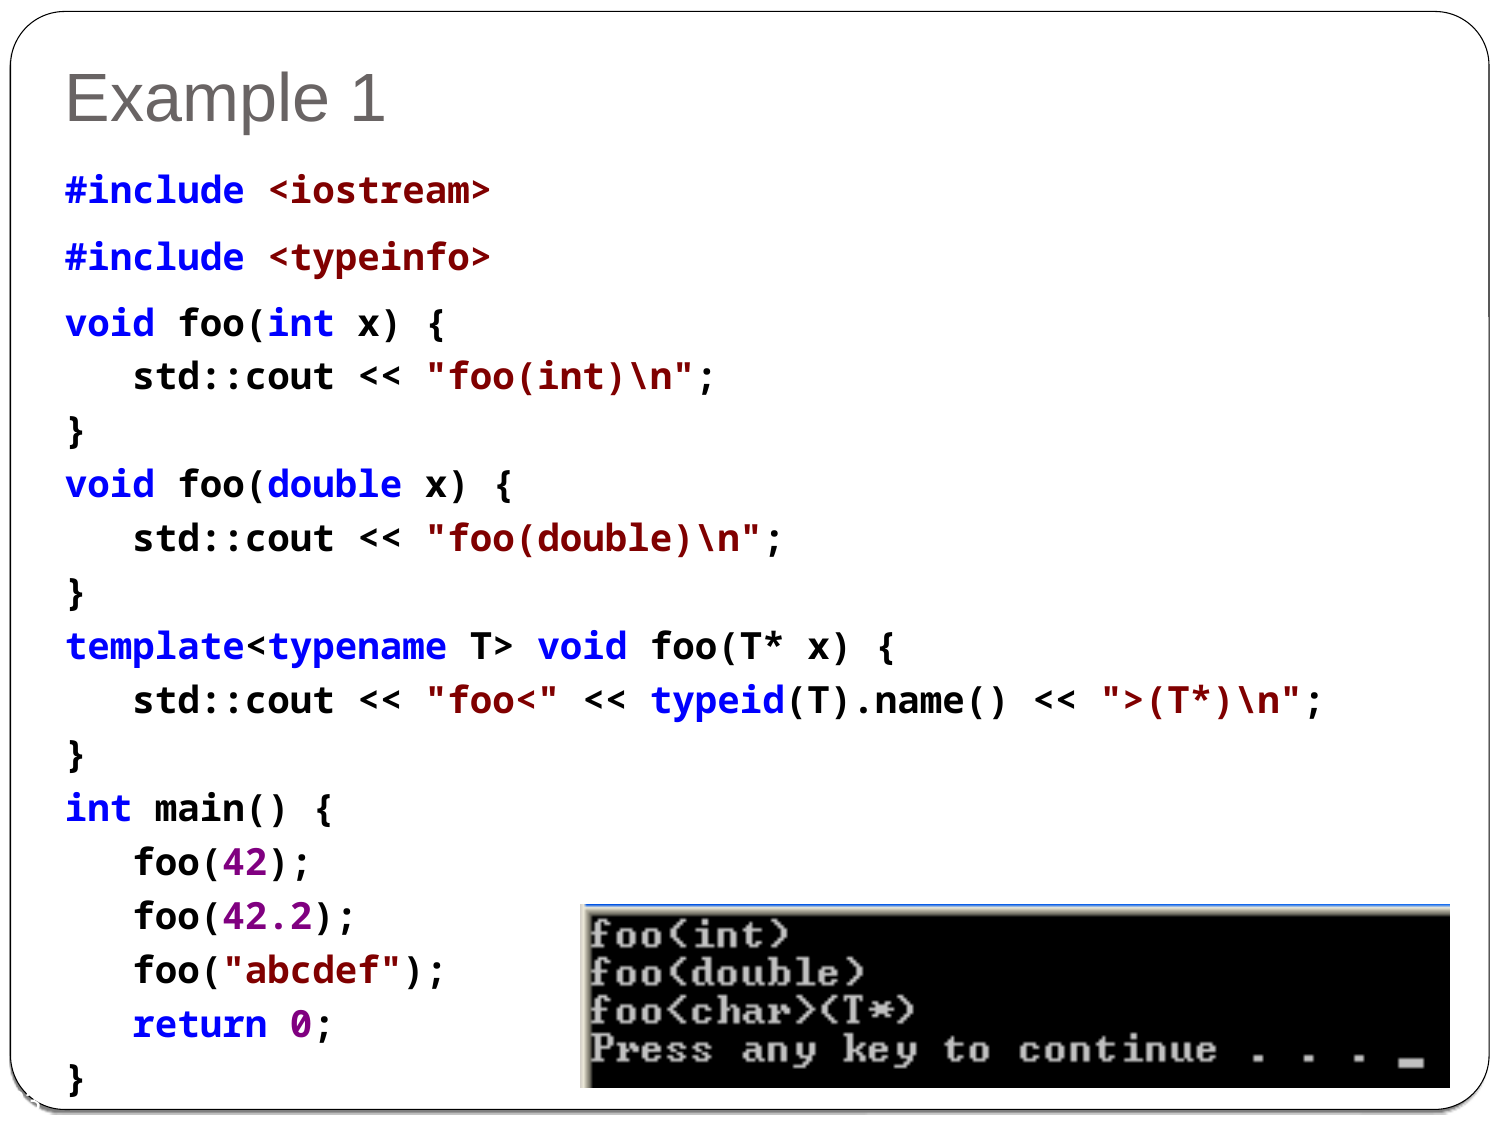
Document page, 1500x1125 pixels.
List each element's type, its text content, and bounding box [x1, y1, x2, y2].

picture [580, 904, 1450, 1088]
slide_number <number> [0, 1074, 50, 1125]
title Example 1 [50, 45, 1450, 149]
list #include <iostream> #include <typeinfo> void foo(int x) { std::cout << "foo(int)\n"; } void foo(double x) { std::cout << "foo(double)\n"; } template<typename T> void foo(T* x) { std::cout << "foo<" << typeid(T).name() << ">(T*)\n"; } int main() { foo(42); foo(42.2); foo("abcdef"); return 0; } [50, 149, 1450, 1088]
